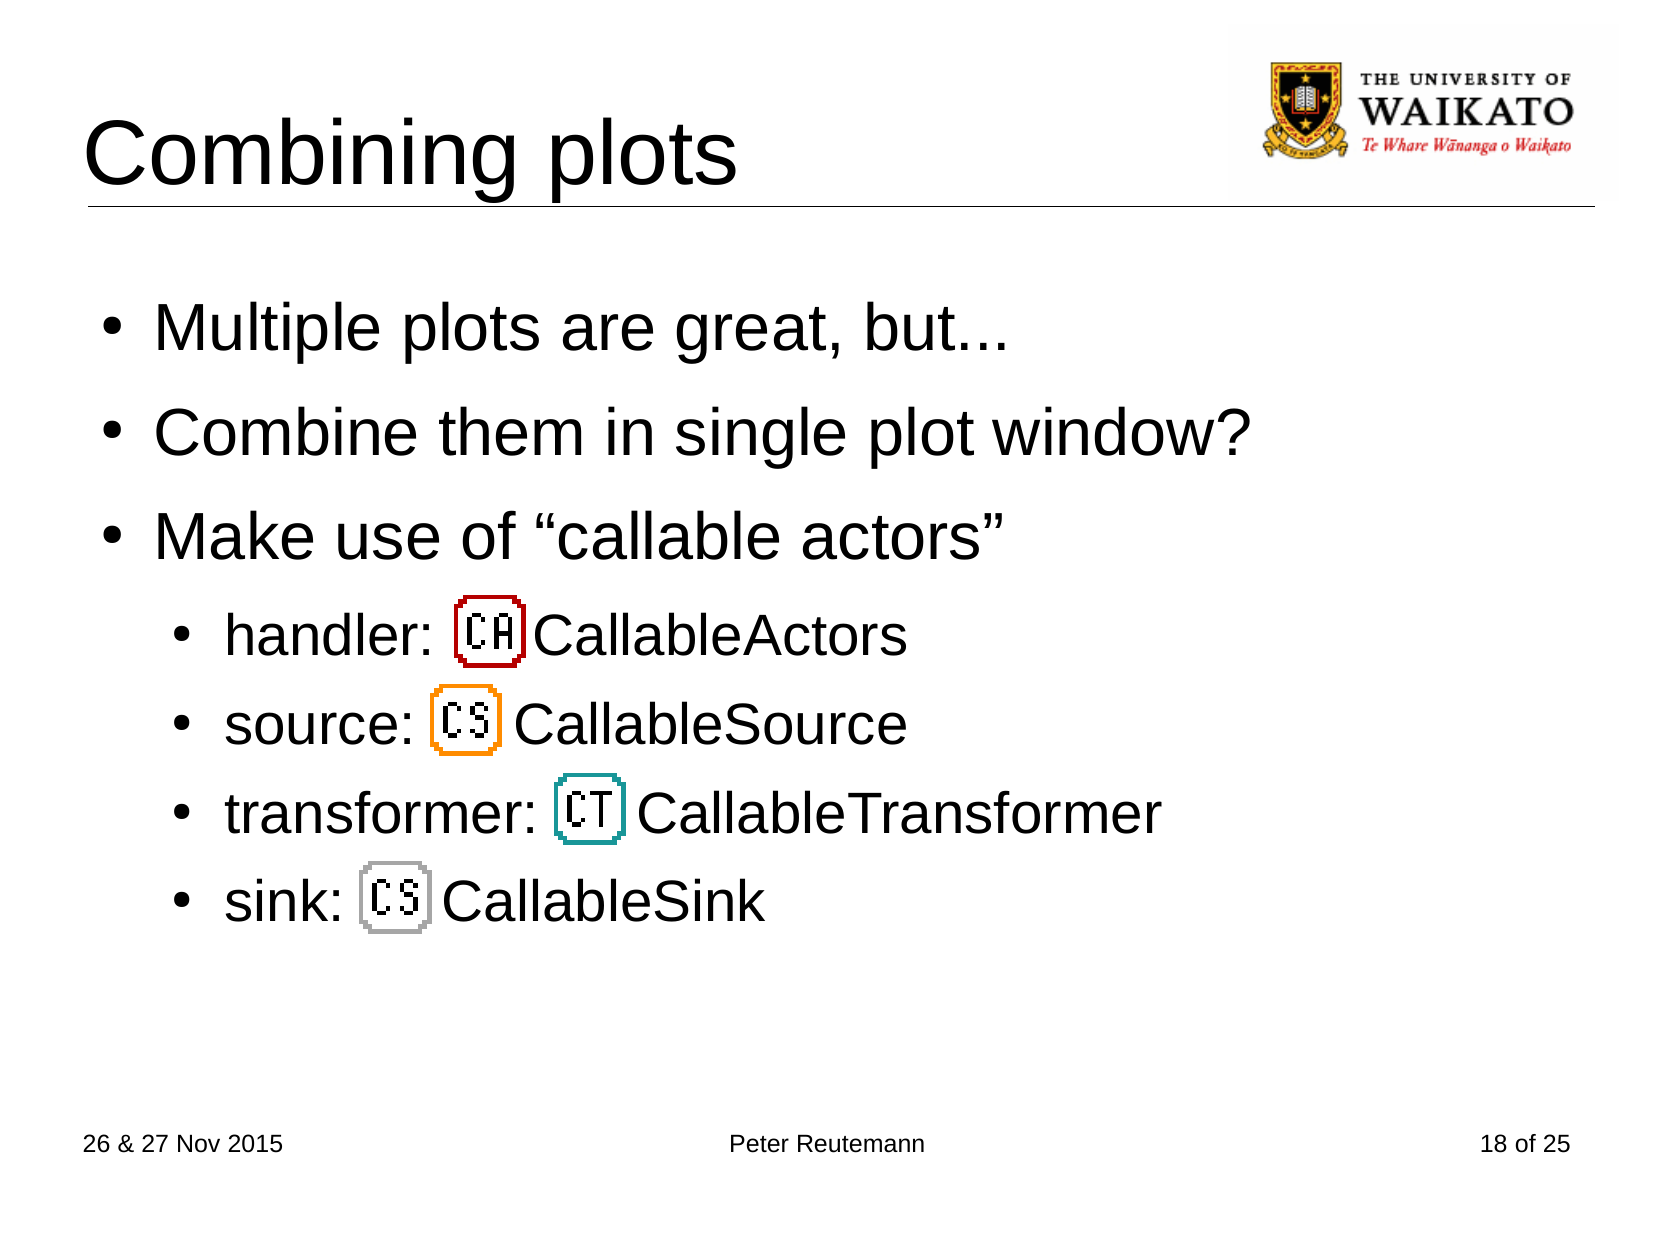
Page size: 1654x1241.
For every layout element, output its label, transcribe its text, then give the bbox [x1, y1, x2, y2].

picture [454, 595, 526, 668]
picture [430, 684, 502, 756]
title Combining plots [82, 49, 1571, 257]
picture [1228, 24, 1619, 201]
picture [359, 861, 432, 934]
picture [554, 773, 626, 845]
list Multiple plots are great, but... Combine them in single plot window? Make use of “callable actors” handler: CallableActors source: CallableSource transformer: CallableTransformer sink: CallableSink [82, 290, 1571, 1010]
